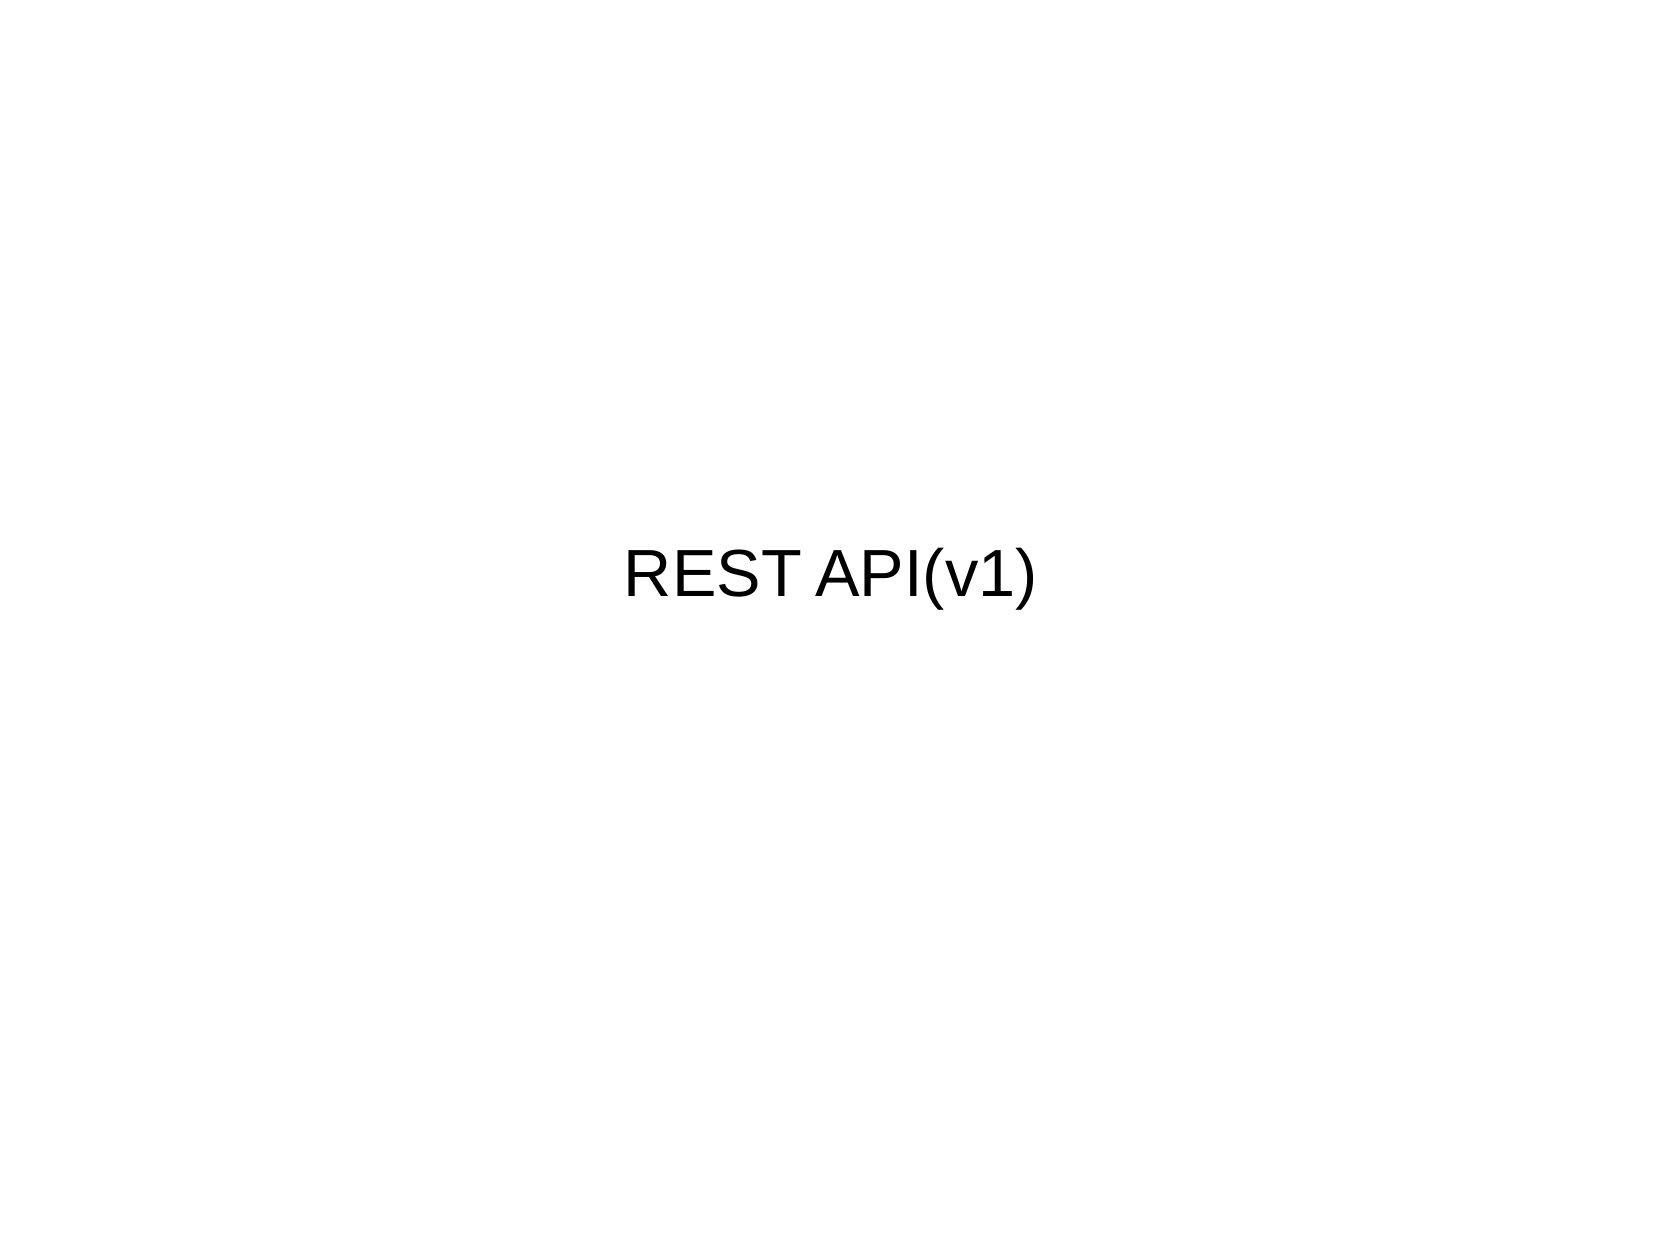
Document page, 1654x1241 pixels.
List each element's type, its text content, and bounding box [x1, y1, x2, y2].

subtitle REST API(v1) [86, 208, 1576, 1013]
